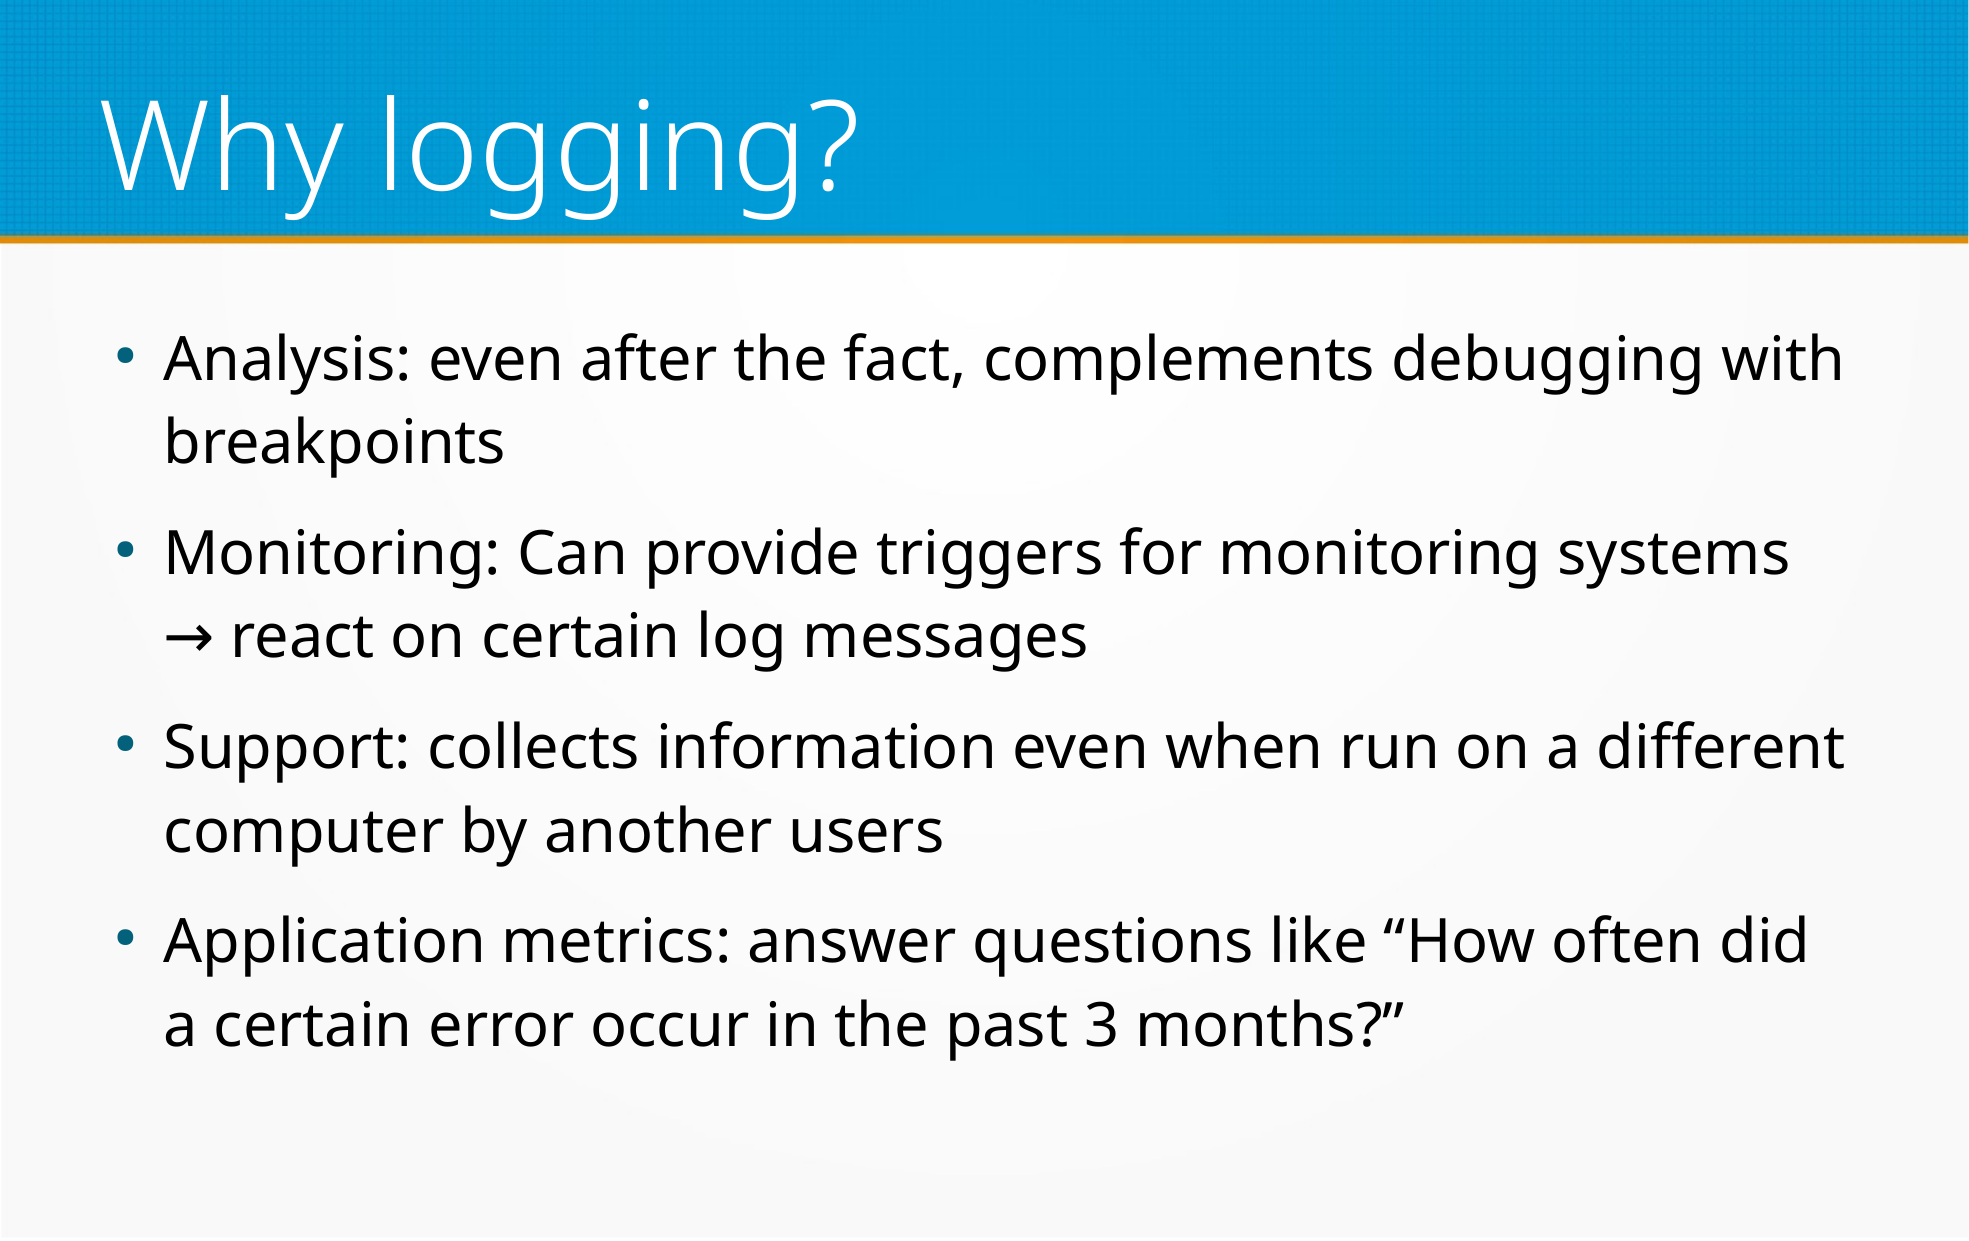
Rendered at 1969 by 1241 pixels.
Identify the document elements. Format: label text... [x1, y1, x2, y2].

title Why logging? [98, 19, 1870, 227]
list Analysis: even after the fact, complements debugging with breakpoints Monitoring: Can provide triggers for monitoring systems → react on certain log messages Support: collects information even when run on a different computer by another users Application metrics: answer questions like “How often did a certain error occur in the past 3 months?” [98, 315, 1861, 1081]
picture [0, 233, 1969, 1241]
